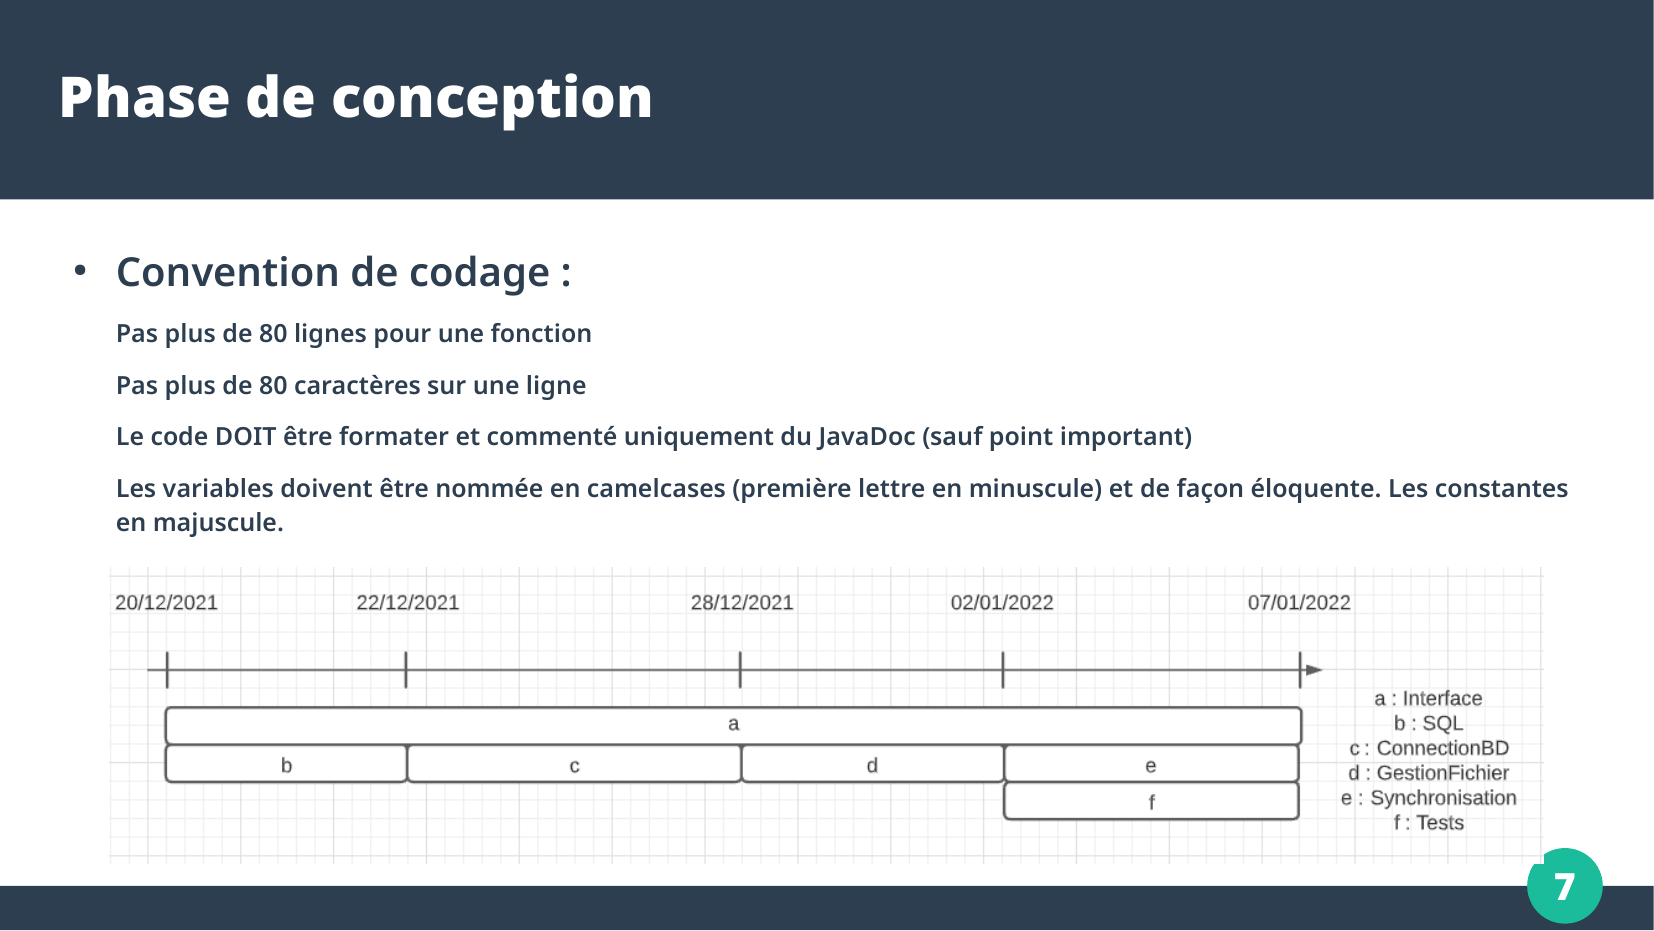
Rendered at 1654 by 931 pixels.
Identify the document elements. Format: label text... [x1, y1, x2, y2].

picture [109, 567, 1544, 864]
title Phase de conception [59, 37, 1595, 155]
list Convention de codage : Pas plus de 80 lignes pour une fonction Pas plus de 80 caractères sur une ligne Le code DOIT être formater et commenté uniquement du JavaDoc (sauf point important) Les variables doivent être nommée en camelcases (première lettre en minuscule) et de façon éloquente. Les constantes en majuscule. [59, 243, 1595, 540]
